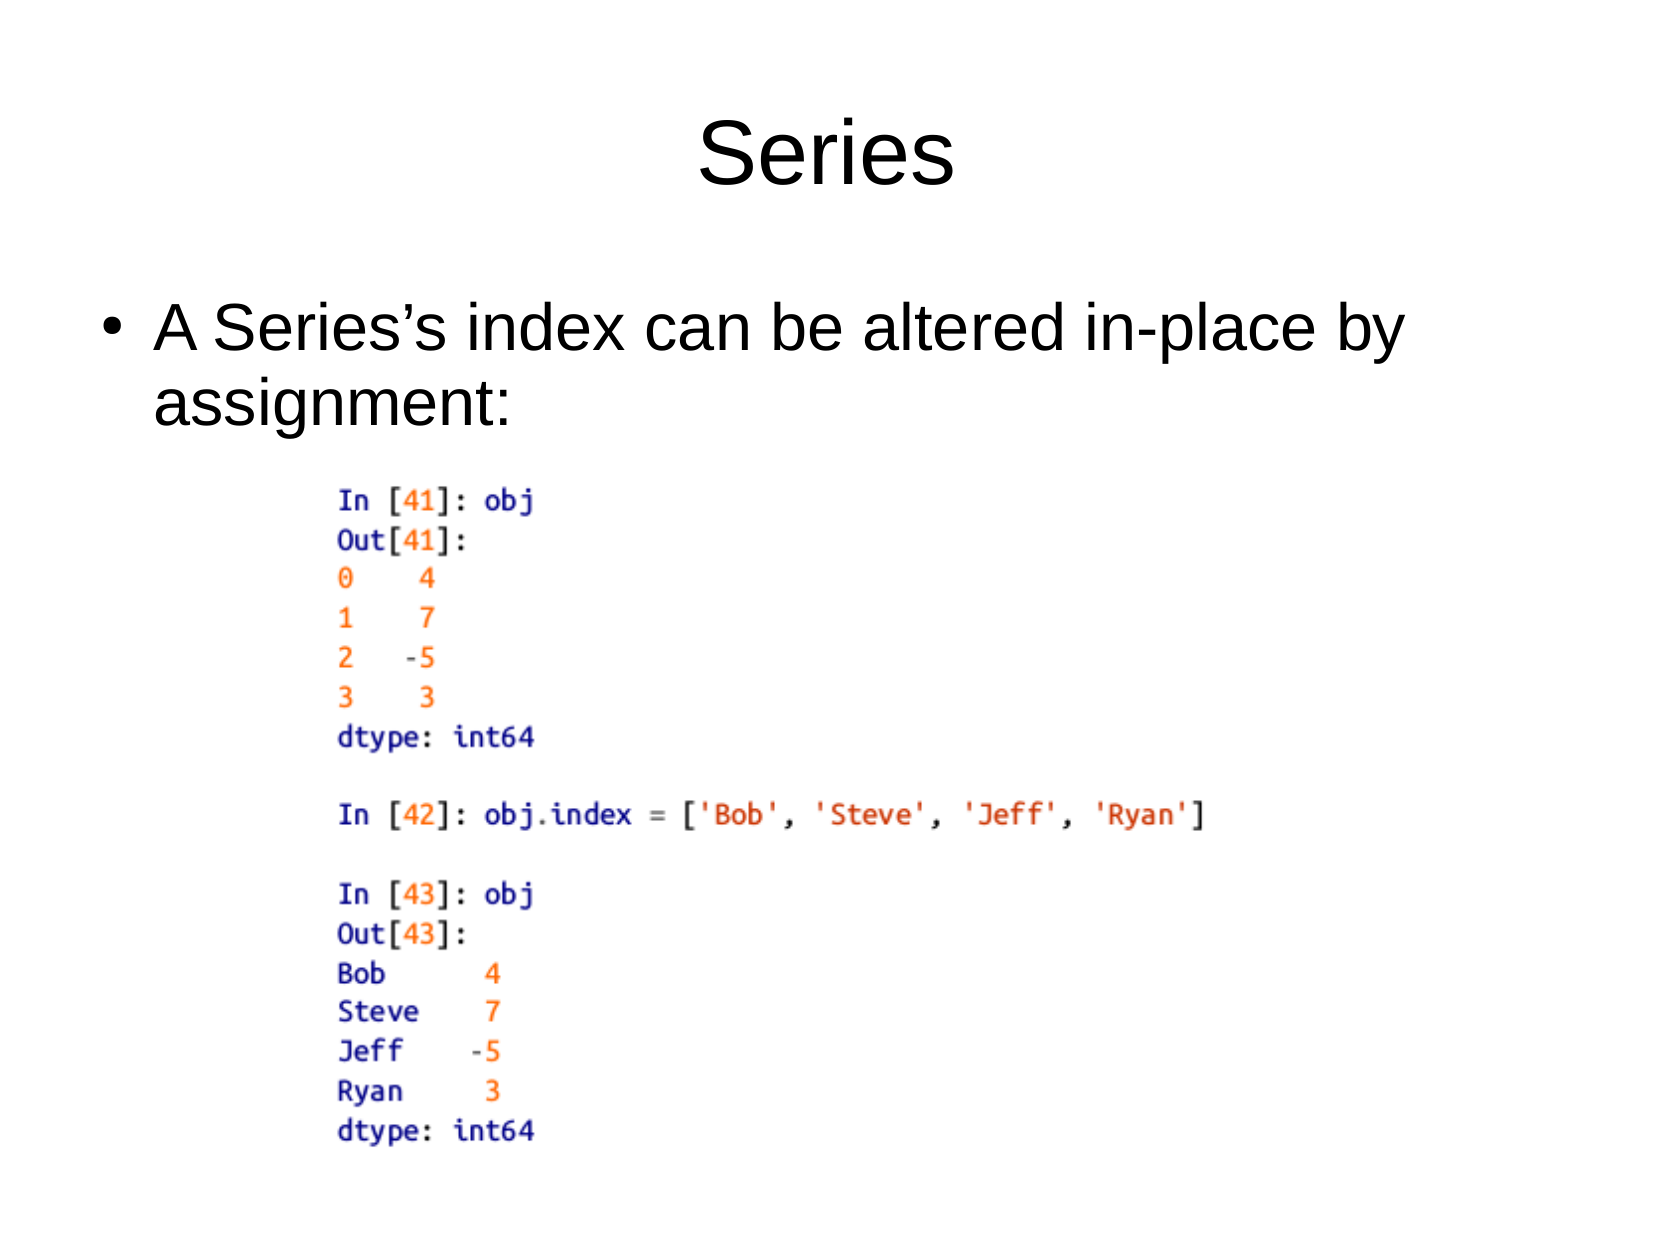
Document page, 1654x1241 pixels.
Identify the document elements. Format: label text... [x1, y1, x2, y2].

list A Series’s index can be altered in-place by assignment: [82, 290, 1571, 1010]
picture [328, 479, 1220, 1156]
title Series [82, 49, 1571, 257]
